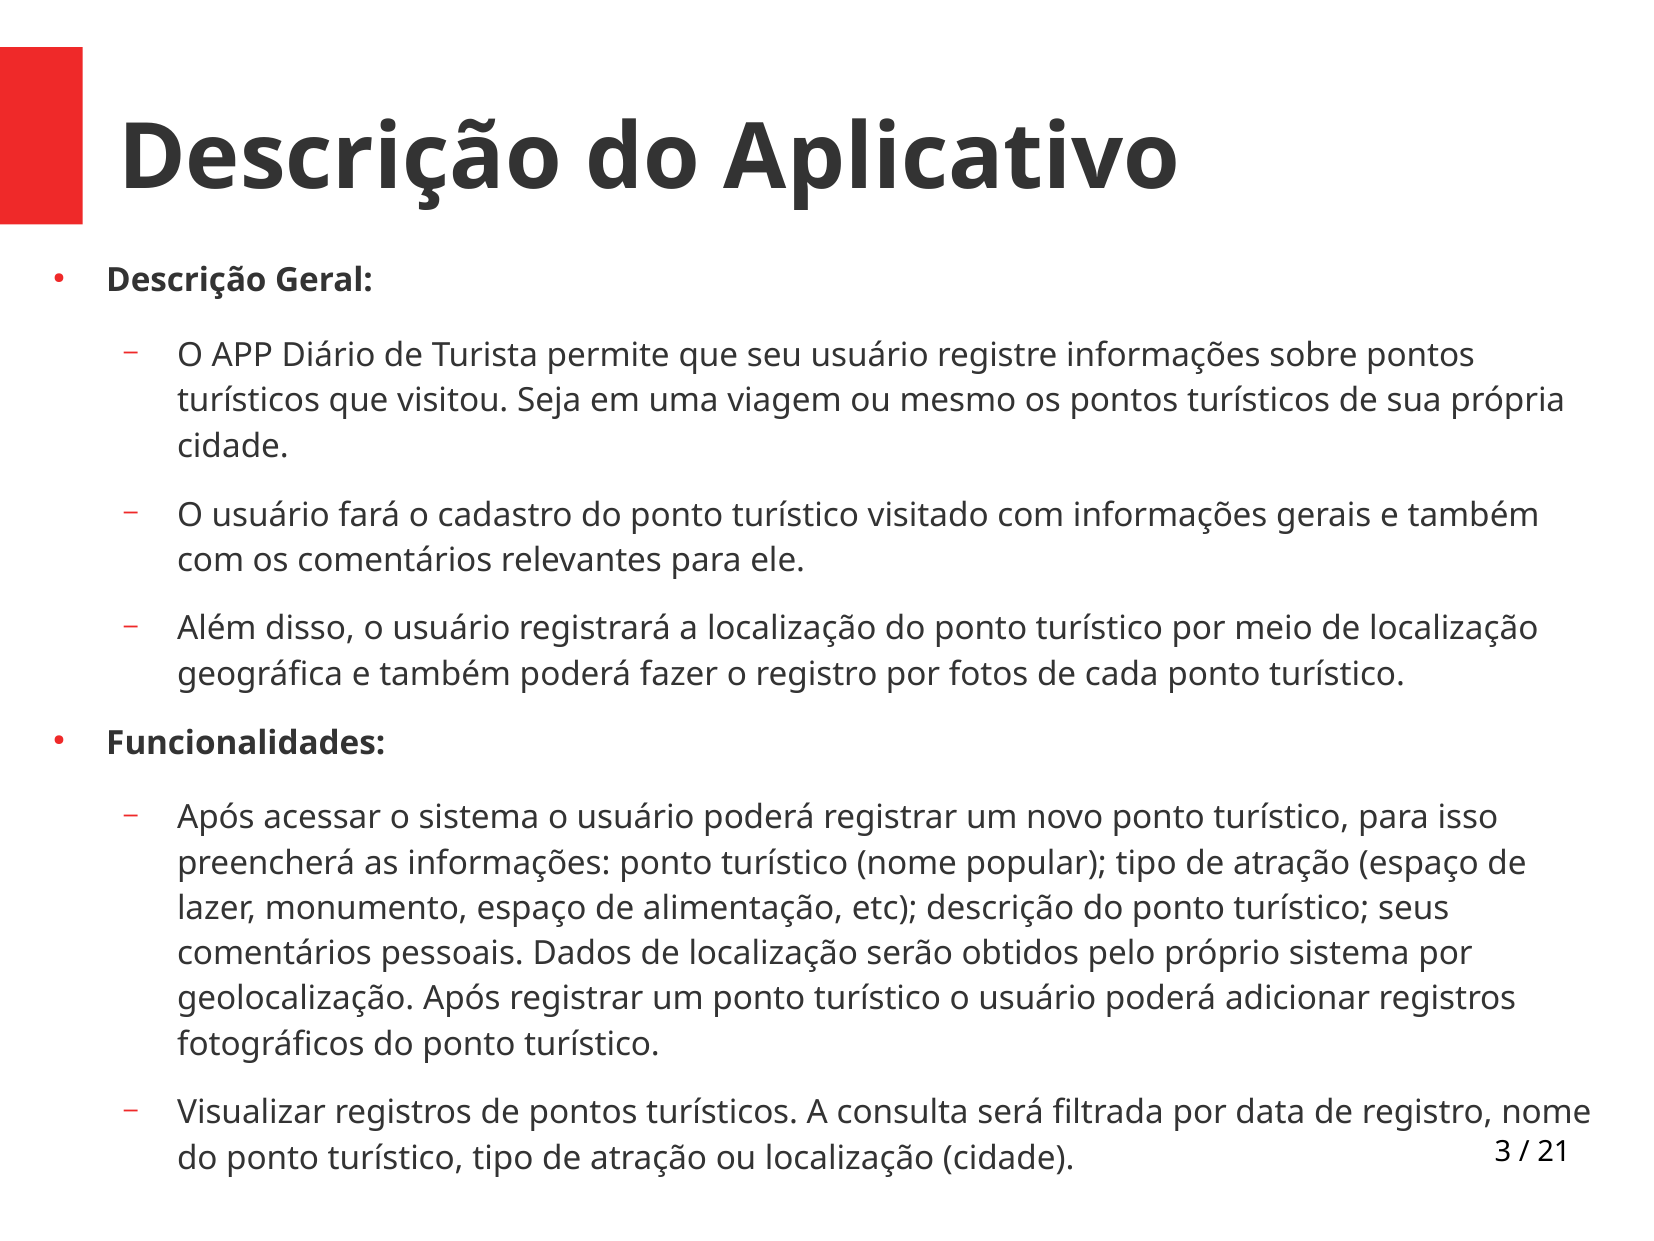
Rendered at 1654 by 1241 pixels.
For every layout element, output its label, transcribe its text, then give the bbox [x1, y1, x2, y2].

title Descrição do Aplicativo [118, 49, 1571, 256]
list Descrição Geral: O APP Diário de Turista permite que seu usuário registre informações sobre pontos turísticos que visitou. Seja em uma viagem ou mesmo os pontos turísticos de sua própria cidade. O usuário fará o cadastro do ponto turístico visitado com informações gerais e também com os comentários relevantes para ele. Além disso, o usuário registrará a localização do ponto turístico por meio de localização geográfica e também poderá fazer o registro por fotos de cada ponto turístico. Funcionalidades: Após acessar o sistema o usuário poderá registrar um novo ponto turístico, para isso preencherá as informações: ponto turístico (nome popular); tipo de atração (espaço de lazer, monumento, espaço de alimentação, etc); descrição do ponto turístico; seus comentários pessoais. Dados de localização serão obtidos pelo próprio sistema por geolocalização. Após registrar um ponto turístico o usuário poderá adicionar registros fotográficos do ponto turístico. Visualizar registros de pontos turísticos. A consulta será filtrada por data de registro, nome do ponto turístico, tipo de atração ou localização (cidade). [35, 256, 1607, 1123]
